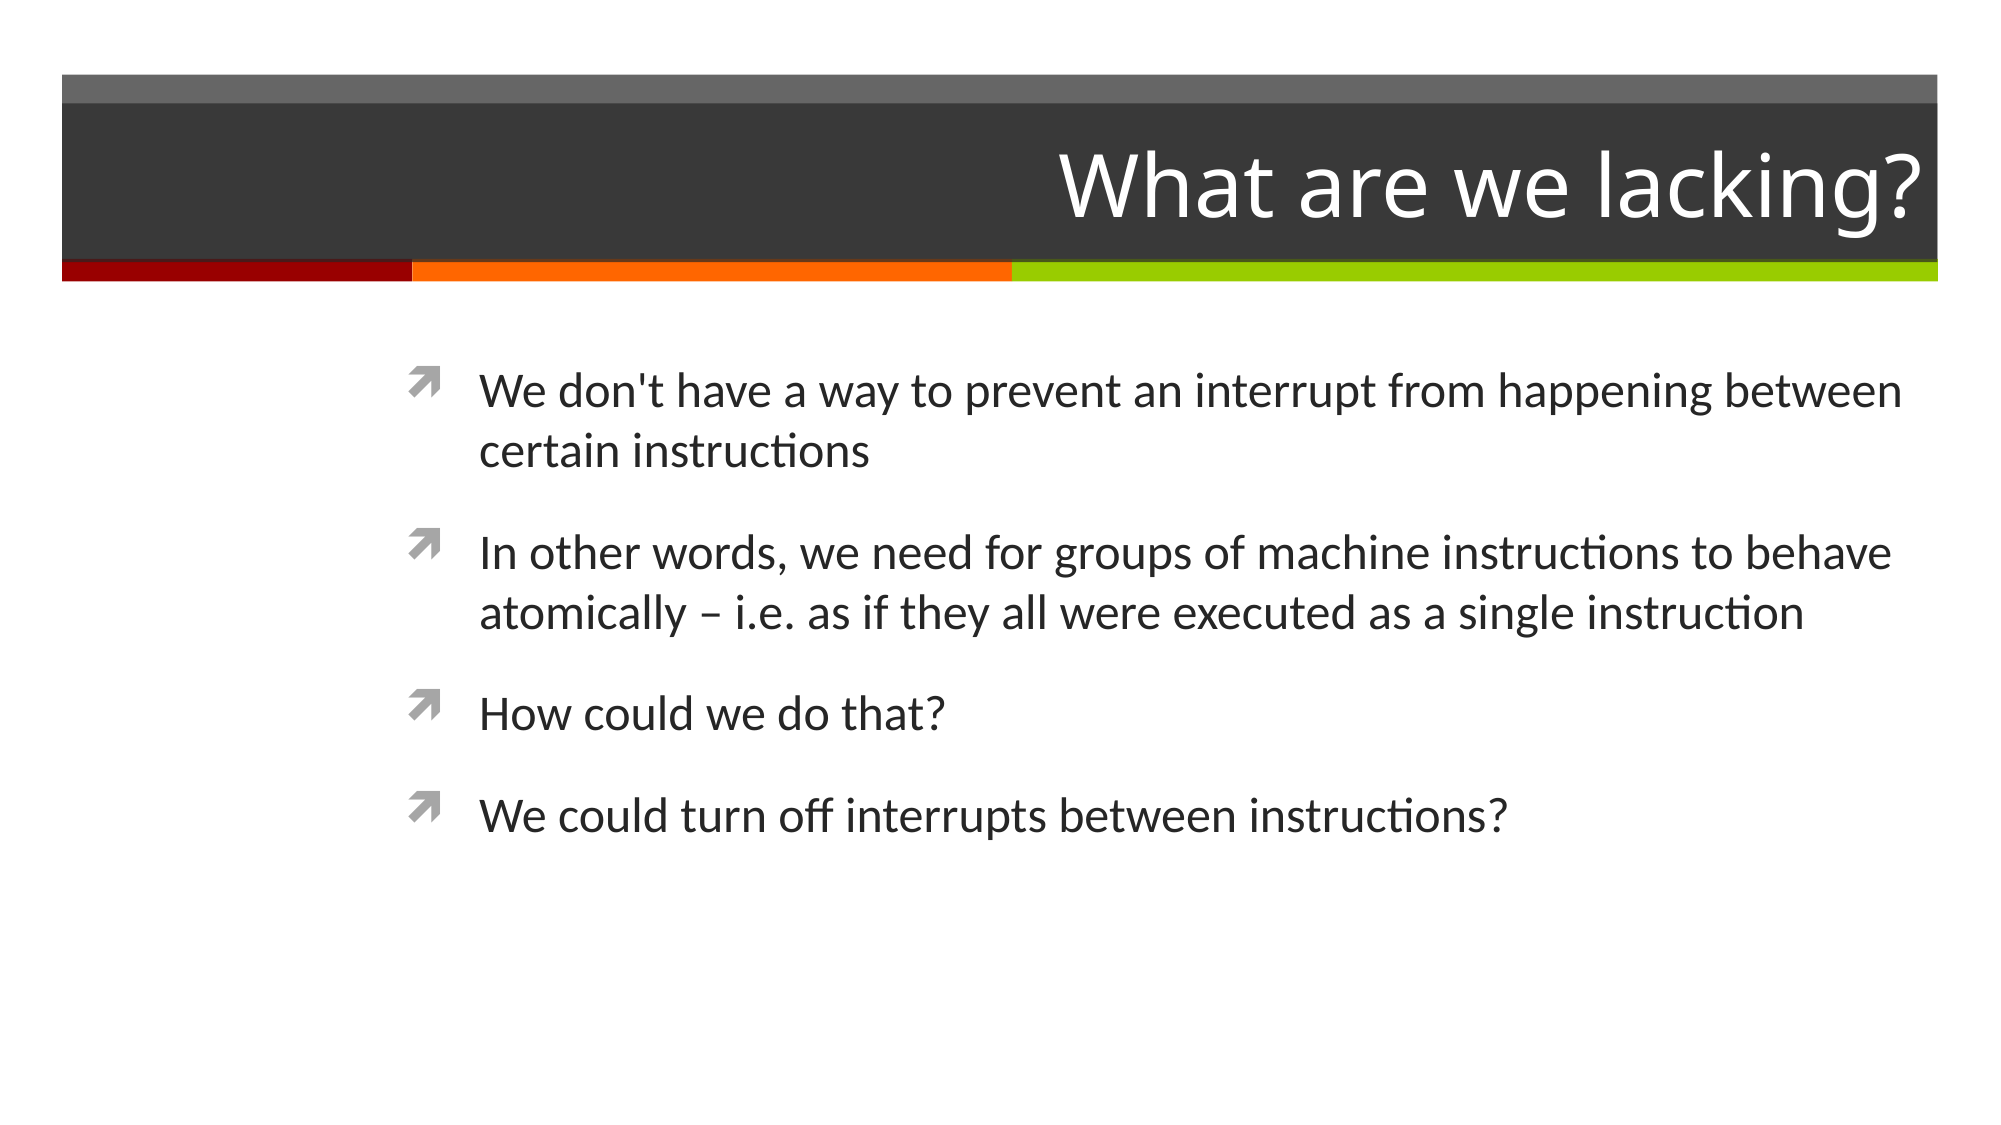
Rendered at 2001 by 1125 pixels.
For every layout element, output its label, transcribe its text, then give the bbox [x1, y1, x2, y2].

list We don't have a way to prevent an interrupt from happening between certain instructions In other words, we need for groups of machine instructions to behave atomically – i.e. as if they all were executed as a single instruction How could we do that? We could turn off interrupts between instructions? [389, 350, 1938, 1005]
title What are we lacking? [62, 103, 1938, 263]
